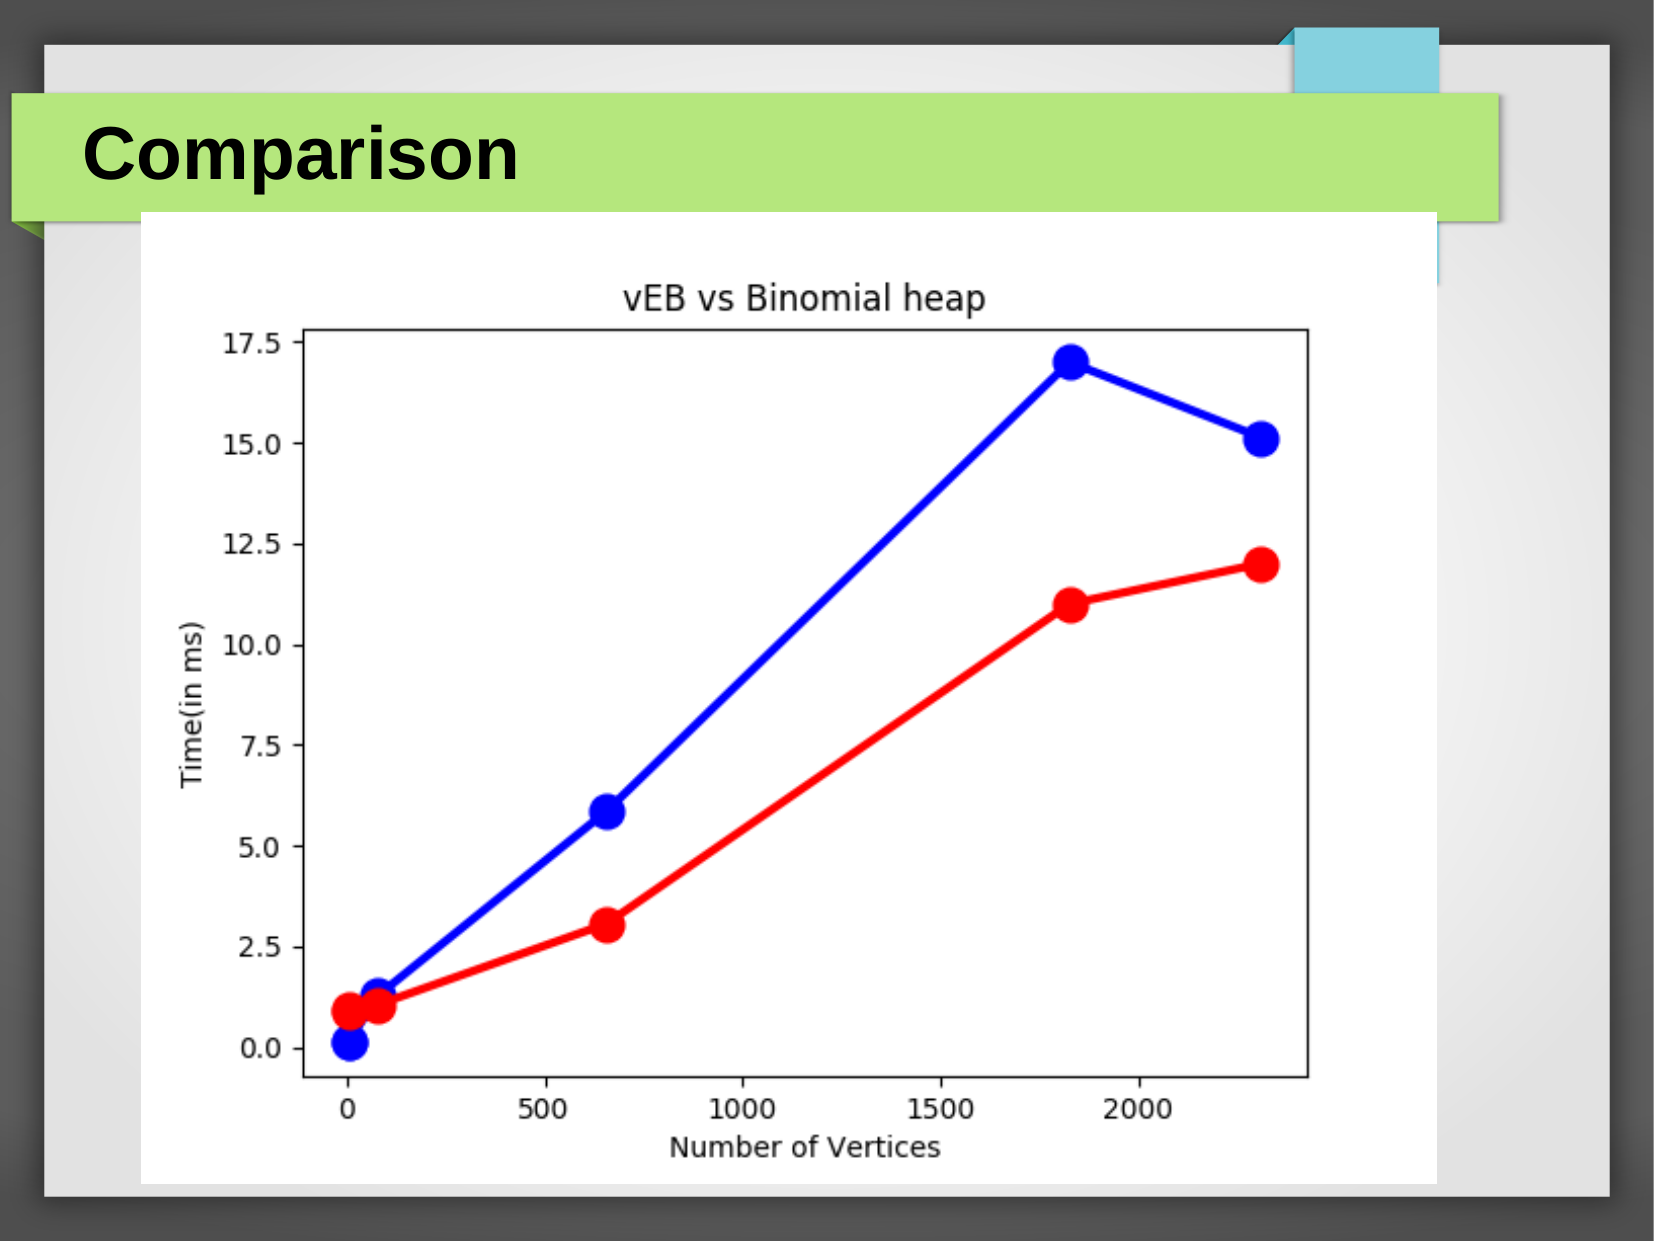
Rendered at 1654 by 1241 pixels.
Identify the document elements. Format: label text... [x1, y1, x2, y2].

picture [0, 0, 1654, 1241]
title Comparison [82, 94, 1264, 213]
